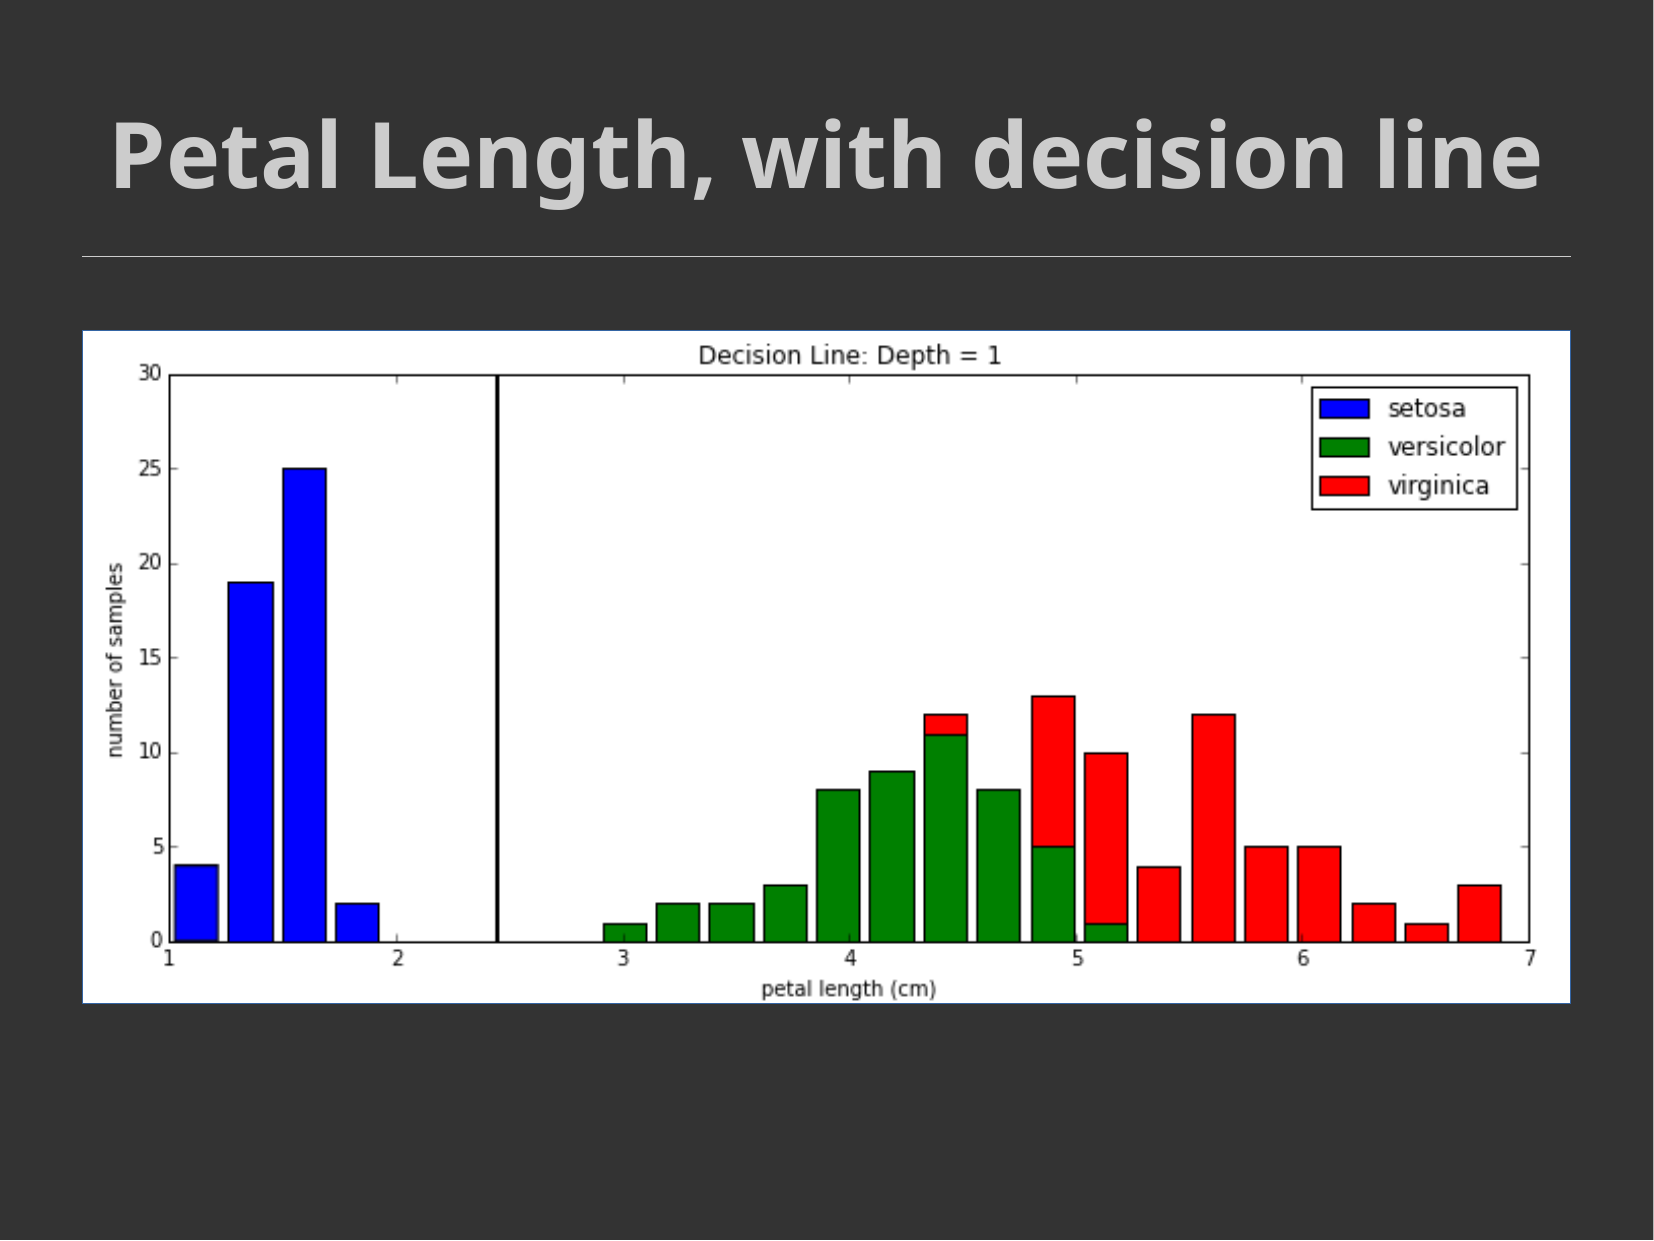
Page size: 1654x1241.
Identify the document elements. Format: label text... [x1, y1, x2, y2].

picture [94, 330, 1547, 1015]
text_box [82, 330, 94, 1004]
title Petal Length, with decision line [82, 49, 1571, 257]
text_box [1547, 330, 1571, 1004]
